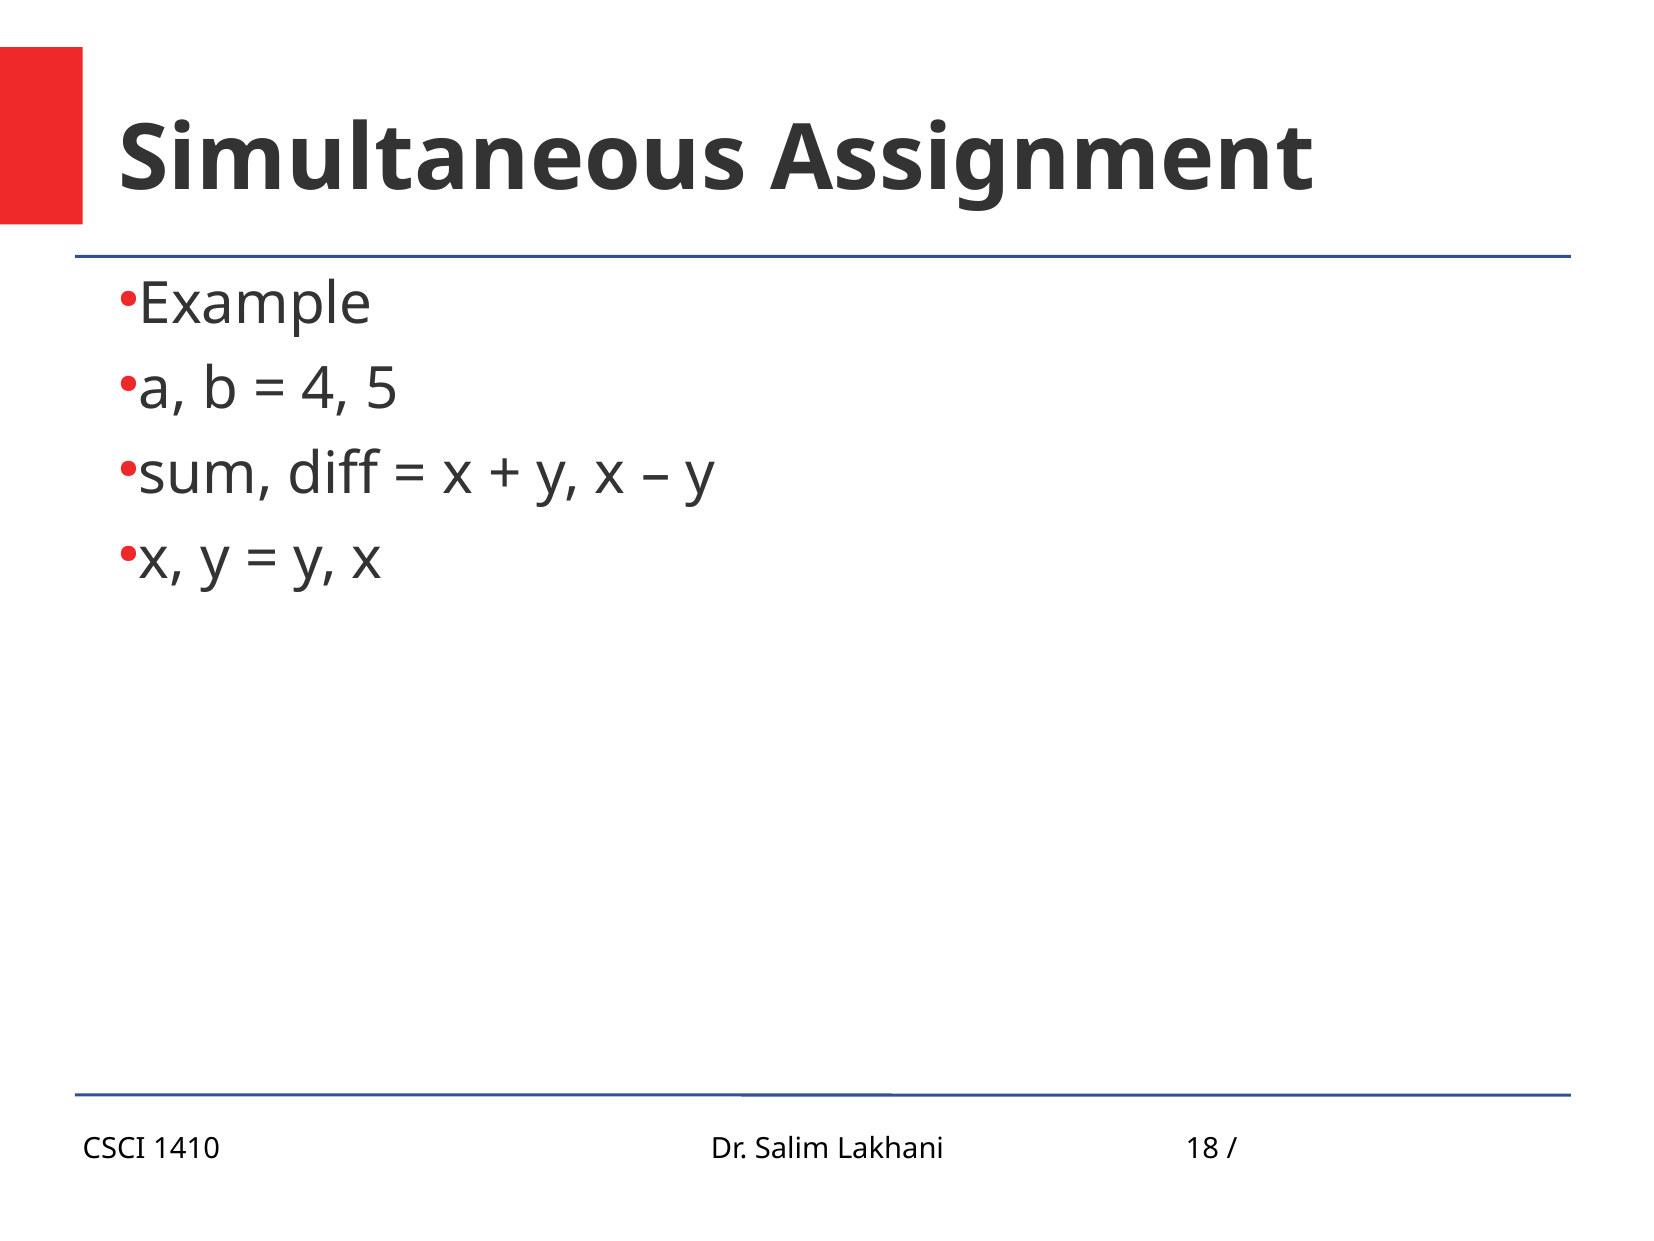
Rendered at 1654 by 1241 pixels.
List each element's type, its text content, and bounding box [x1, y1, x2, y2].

text_box CSCI 1410 [82, 1129, 468, 1216]
text_box / [1185, 1129, 1571, 1216]
text_box Dr. Salim Lakhani [565, 1129, 1090, 1216]
list Example a, b = 4, 5 sum, diff = x + y, x – y x, y = y, x [118, 265, 1536, 1081]
title Simultaneous Assignment [118, 49, 1571, 257]
